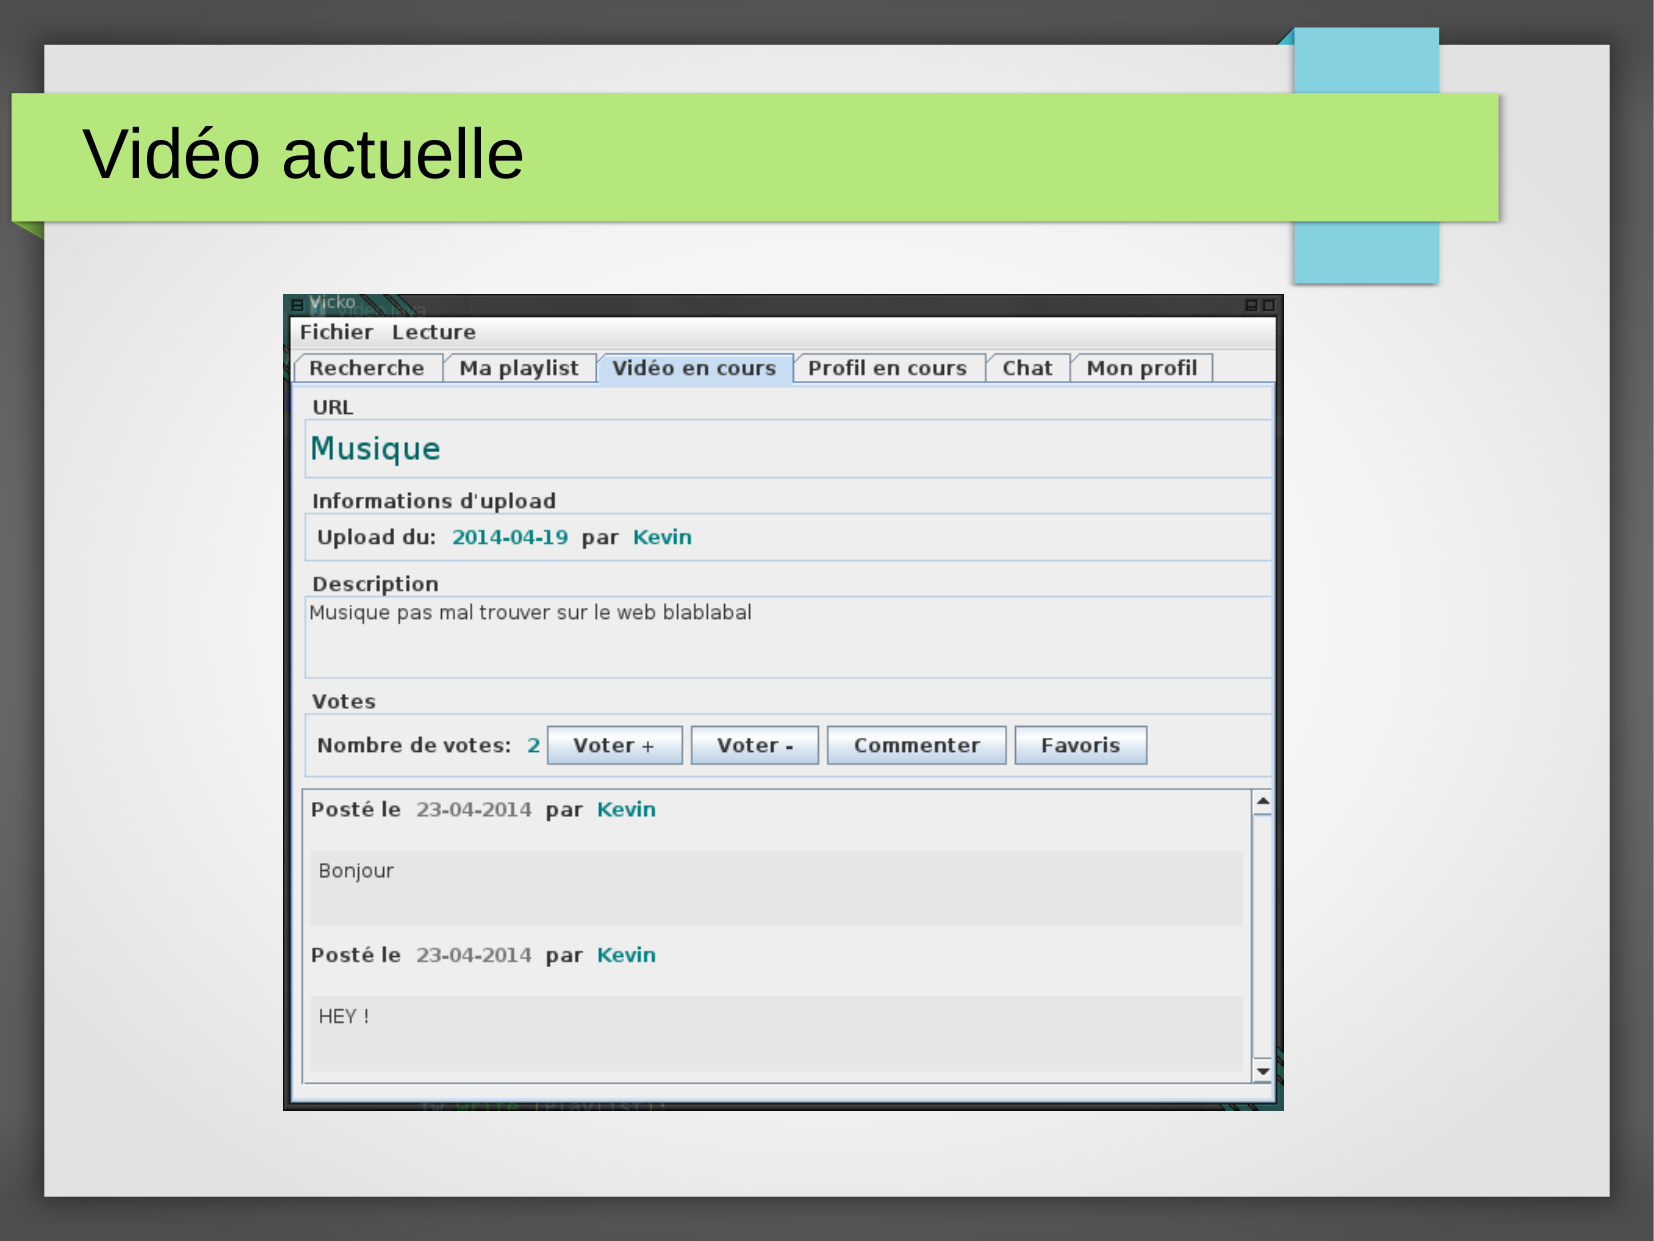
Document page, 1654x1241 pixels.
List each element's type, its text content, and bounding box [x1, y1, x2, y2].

picture [0, 0, 1654, 1241]
title Vidéo actuelle [82, 94, 1264, 213]
